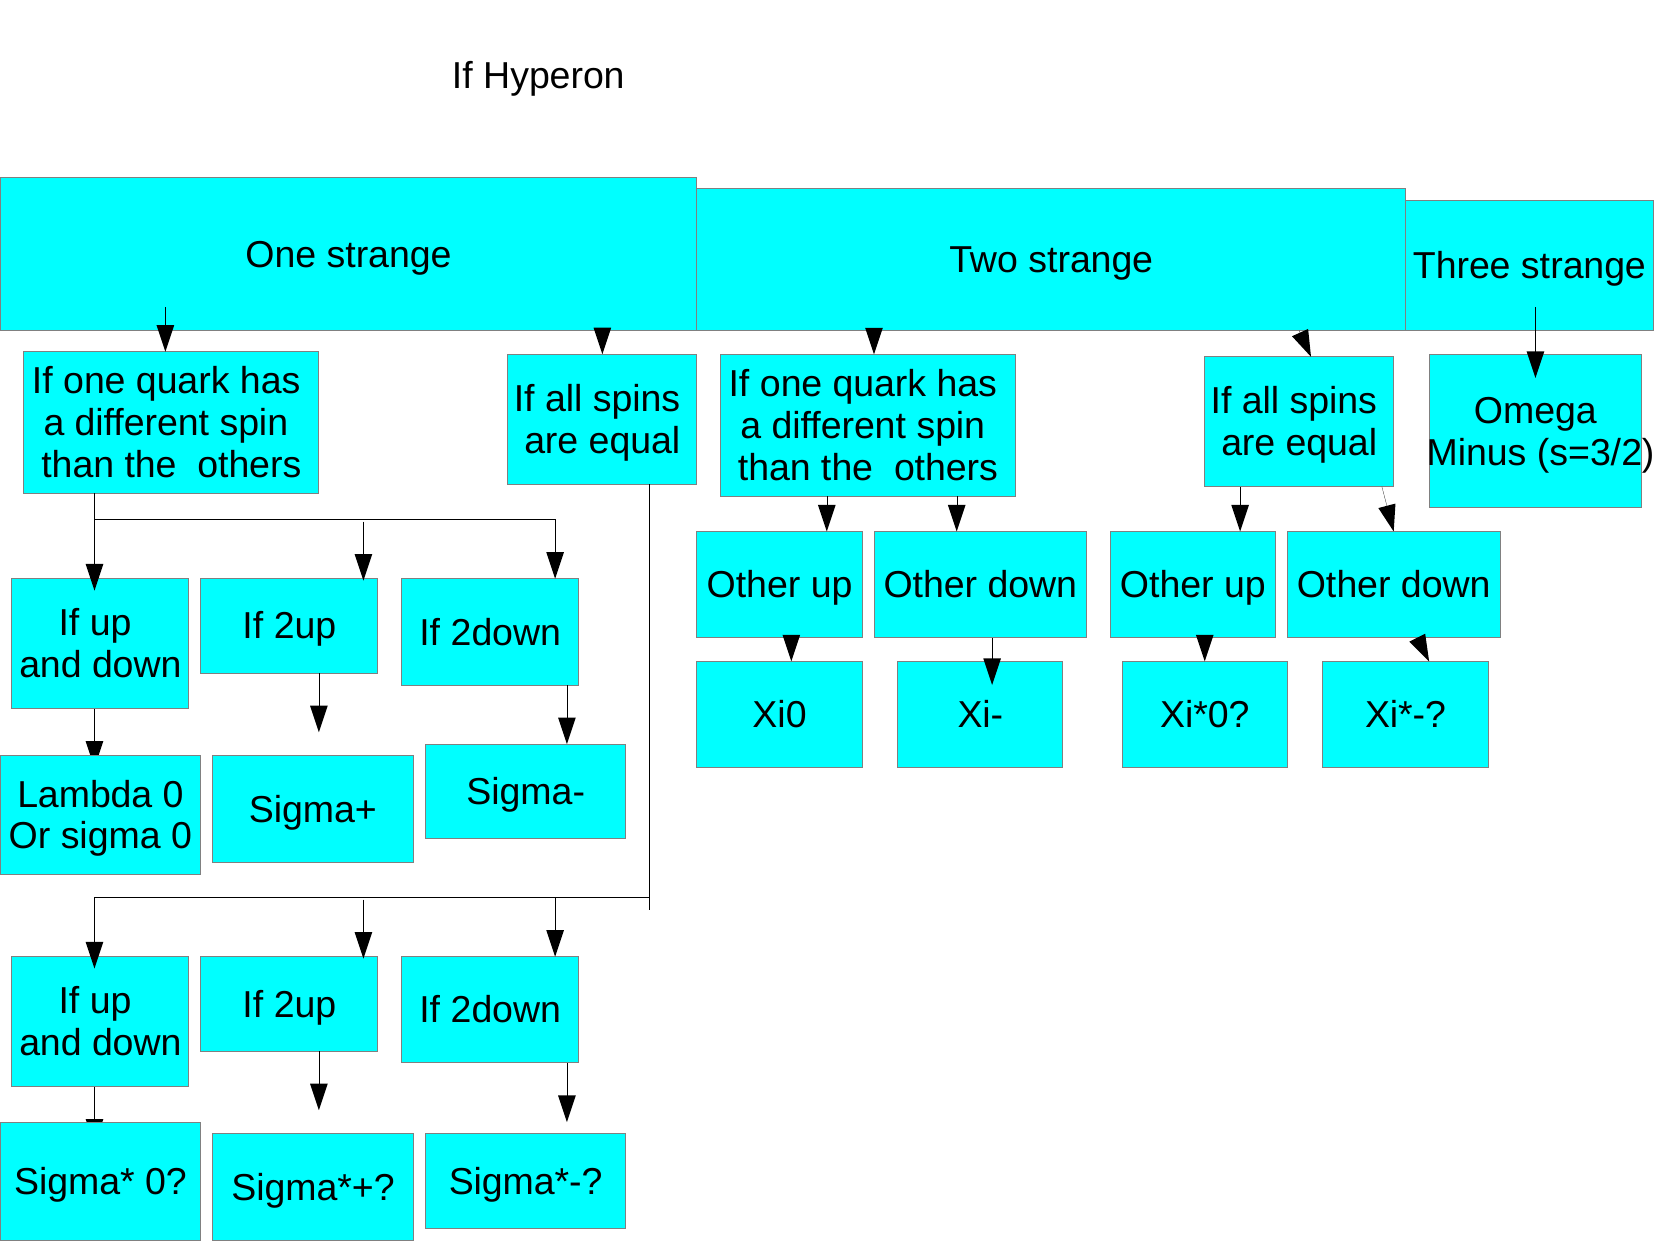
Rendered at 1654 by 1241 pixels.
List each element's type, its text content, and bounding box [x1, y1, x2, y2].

text_box Xi*0? [1122, 661, 1288, 768]
text_box Xi*-? [1322, 661, 1489, 768]
text_box Other down [1287, 531, 1501, 638]
text_box Omega Minus (s=3/2) [1429, 354, 1642, 508]
text_box Other down [874, 531, 1087, 638]
text_box If up and down [11, 956, 189, 1087]
text_box If 2up [200, 956, 378, 1052]
text_box If 2up [200, 578, 378, 674]
text_box Other up [1110, 531, 1276, 638]
text_box If 2down [401, 956, 579, 1063]
text_box If up and down [11, 578, 189, 709]
text_box Sigma* 0? [0, 1122, 201, 1241]
text_box Two strange [696, 188, 1406, 331]
text_box Xi0 [696, 661, 863, 768]
text_box Sigma*-? [425, 1133, 626, 1229]
text_box Sigma+ [212, 755, 414, 863]
text_box Other up [696, 531, 863, 638]
text_box Sigma*+? [212, 1133, 414, 1241]
text_box Three strange [1405, 200, 1654, 331]
text_box If all spins are equal [1204, 356, 1394, 487]
text_box If one quark has a different spin than the others [23, 351, 319, 494]
text_box Lambda 0 Or sigma 0 [0, 755, 201, 875]
text_box Sigma- [425, 744, 626, 839]
text_box If 2down [401, 578, 579, 686]
text_box If one quark has a different spin than the others [720, 354, 1016, 497]
text_box If all spins are equal [507, 354, 697, 485]
text_box One strange [0, 177, 697, 331]
text_box Xi- [897, 661, 1063, 768]
text_box If Hyperon [437, 47, 1028, 105]
